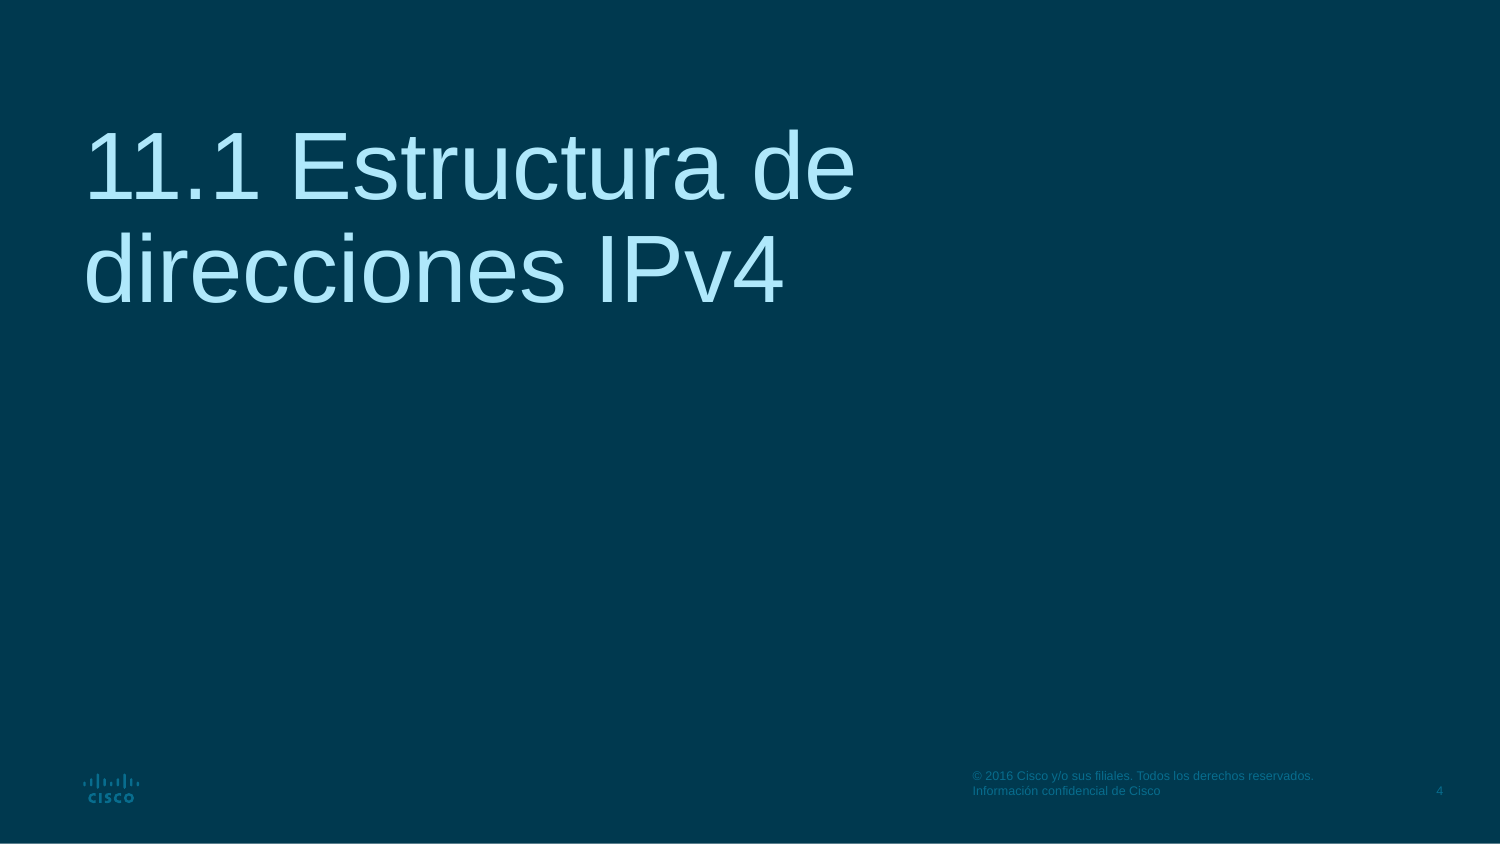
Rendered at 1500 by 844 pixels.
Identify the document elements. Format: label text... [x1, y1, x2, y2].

title 11.1 Estructura de direcciones IPv4 [68, 293, 1315, 446]
